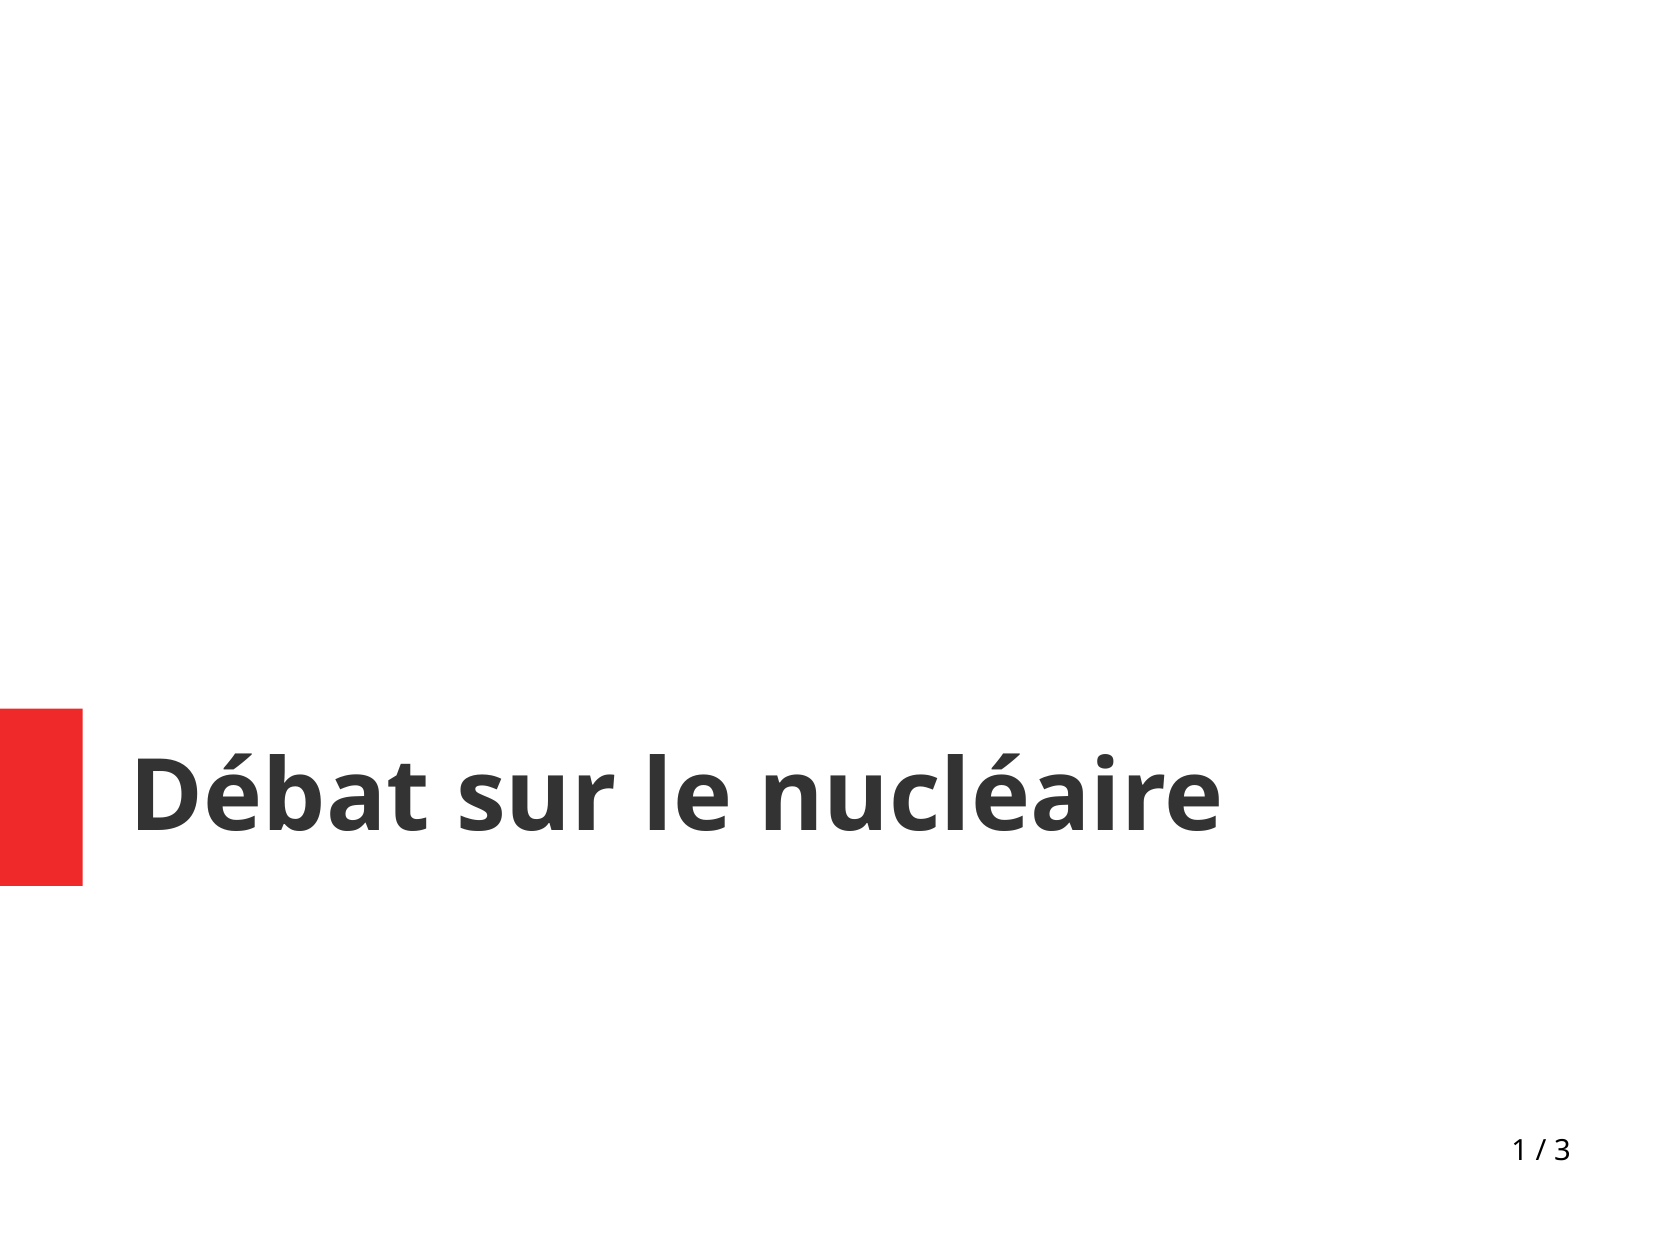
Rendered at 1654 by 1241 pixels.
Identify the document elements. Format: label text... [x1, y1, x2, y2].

title Débat sur le nucléaire [129, 673, 1536, 910]
